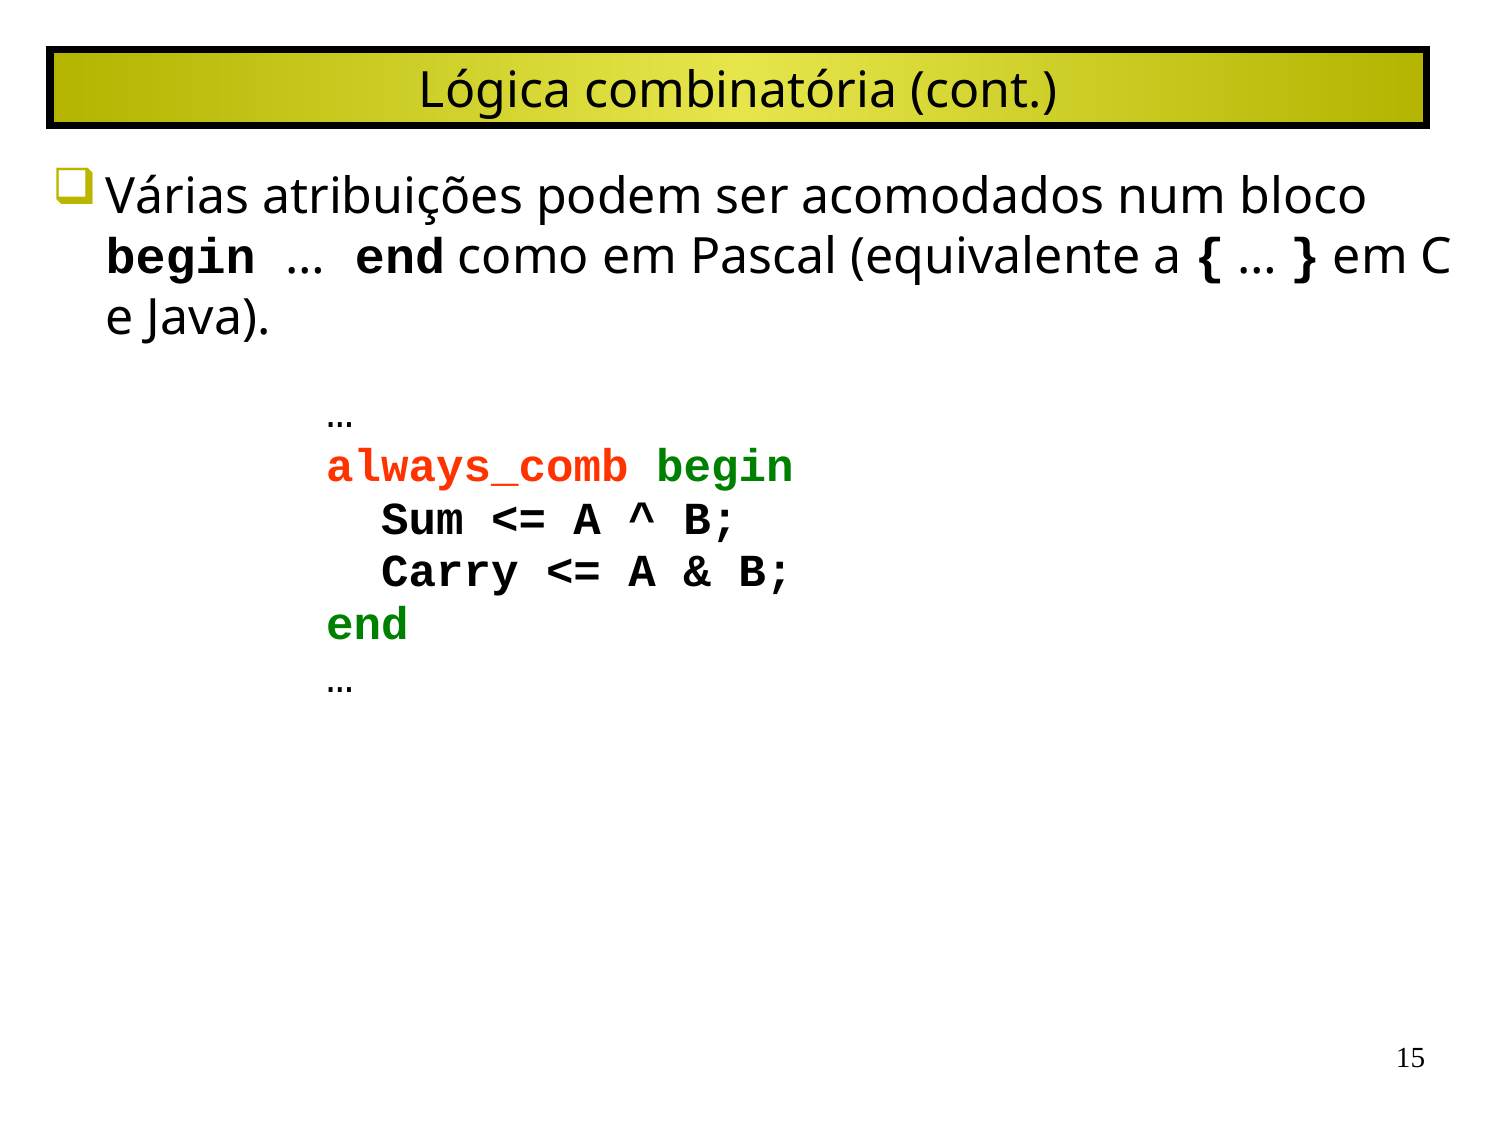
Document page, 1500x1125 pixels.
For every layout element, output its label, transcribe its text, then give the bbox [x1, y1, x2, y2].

list Várias atribuições podem ser acomodados num bloco begin … end como em Pascal (equivalente a { … } em C e Java). [37, 124, 1500, 1035]
title Lógica combinatória (cont.)‏ [49, 49, 1427, 124]
text_box … always_comb begin Sum <= A ^ B; Carry <= A & B; end … [236, 383, 809, 709]
